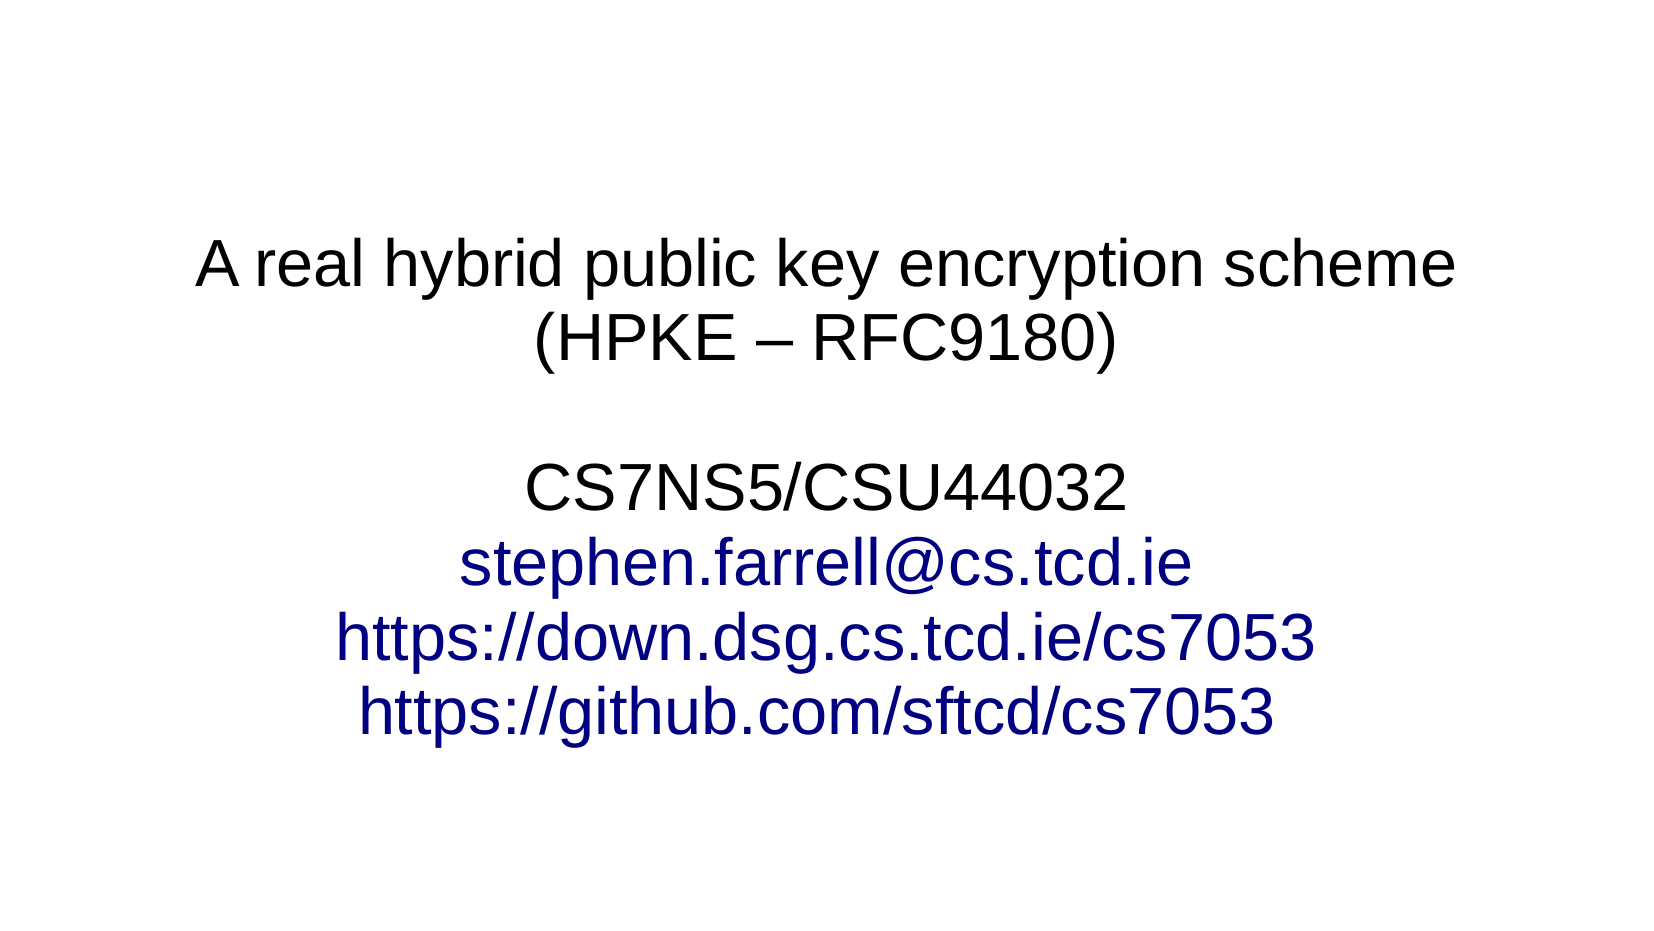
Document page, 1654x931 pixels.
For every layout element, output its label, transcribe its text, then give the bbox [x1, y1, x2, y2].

subtitle A real hybrid public key encryption scheme (HPKE – RFC9180) CS7NS5/CSU44032 stephen.farrell@cs.tcd.ie https://down.dsg.cs.tcd.ie/cs7053 https://github.com/sftcd/cs7053 [82, 217, 1571, 758]
